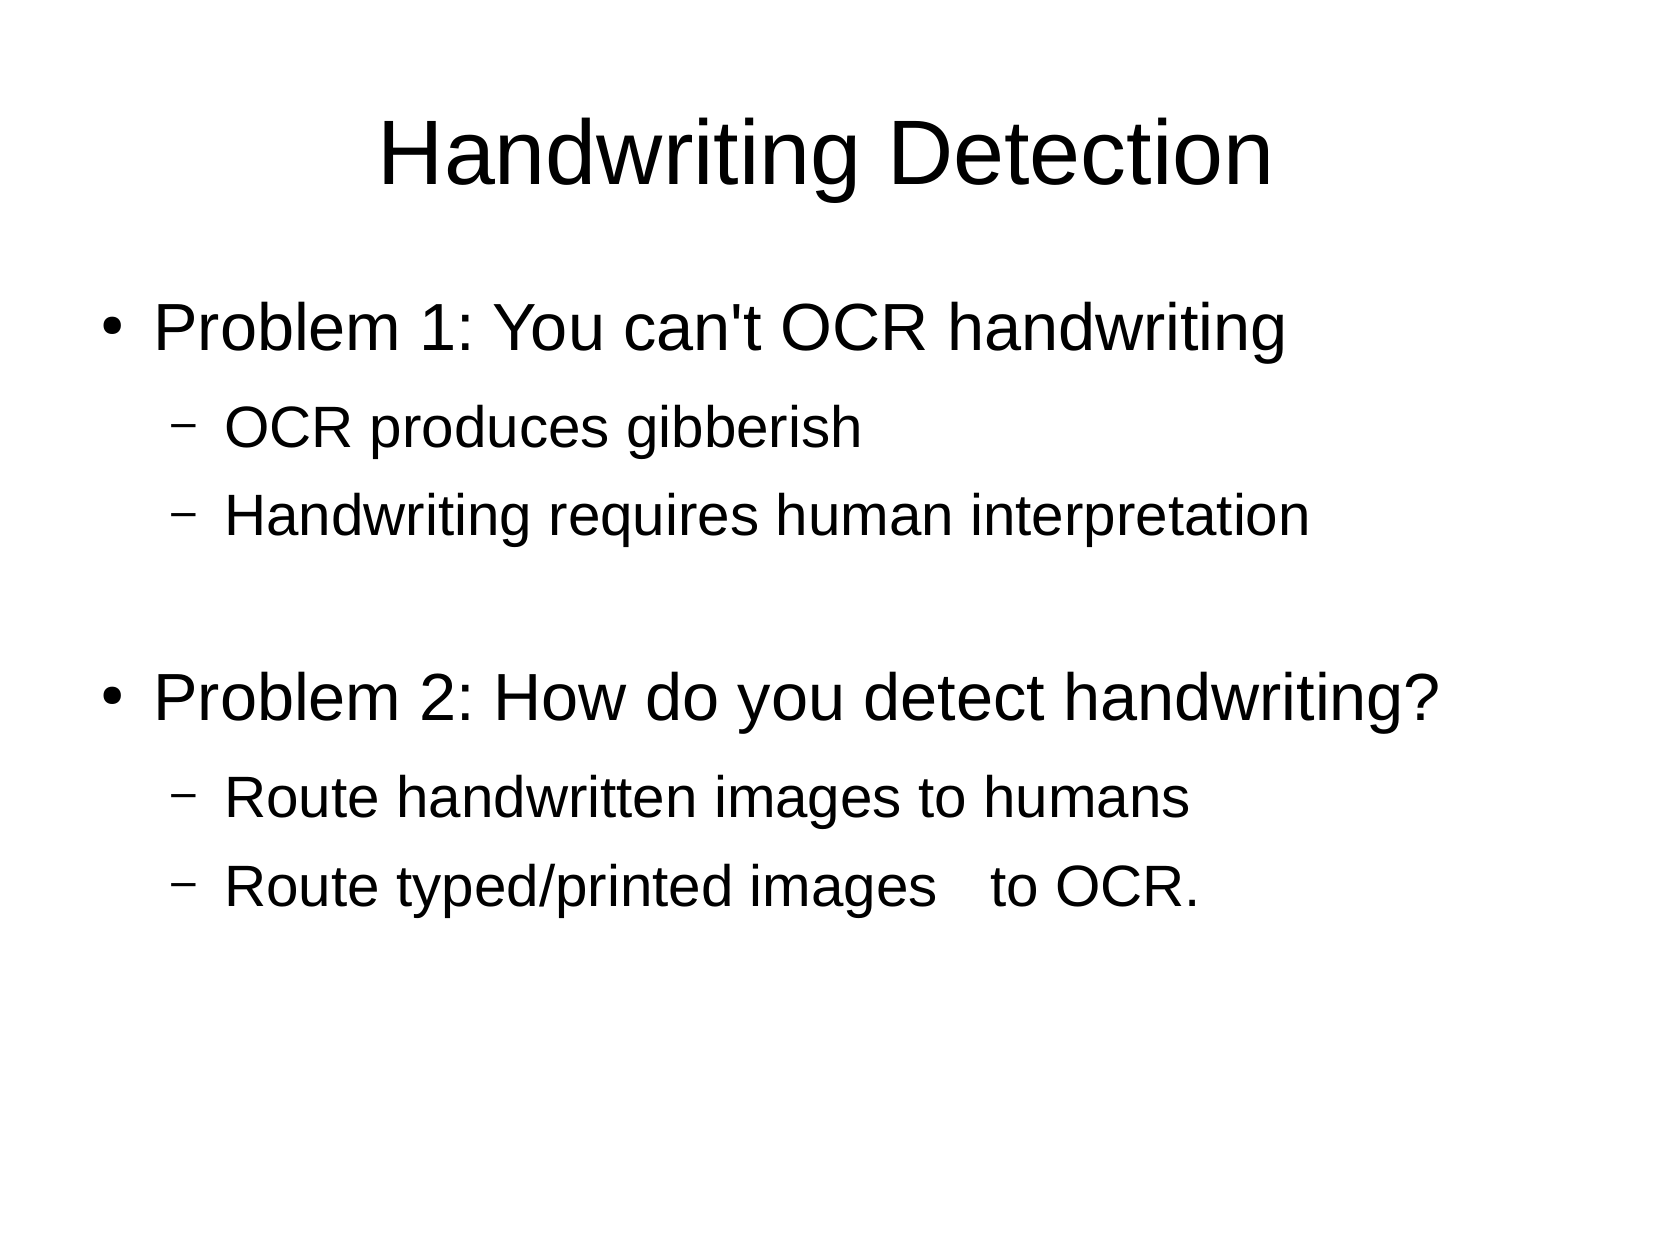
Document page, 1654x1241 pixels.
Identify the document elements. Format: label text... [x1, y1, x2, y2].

list Problem 1: You can't OCR handwriting OCR produces gibberish Handwriting requires human interpretation Problem 2: How do you detect handwriting? Route handwritten images to humans Route typed/printed images to OCR. [82, 290, 1538, 1010]
title Handwriting Detection [82, 49, 1571, 257]
